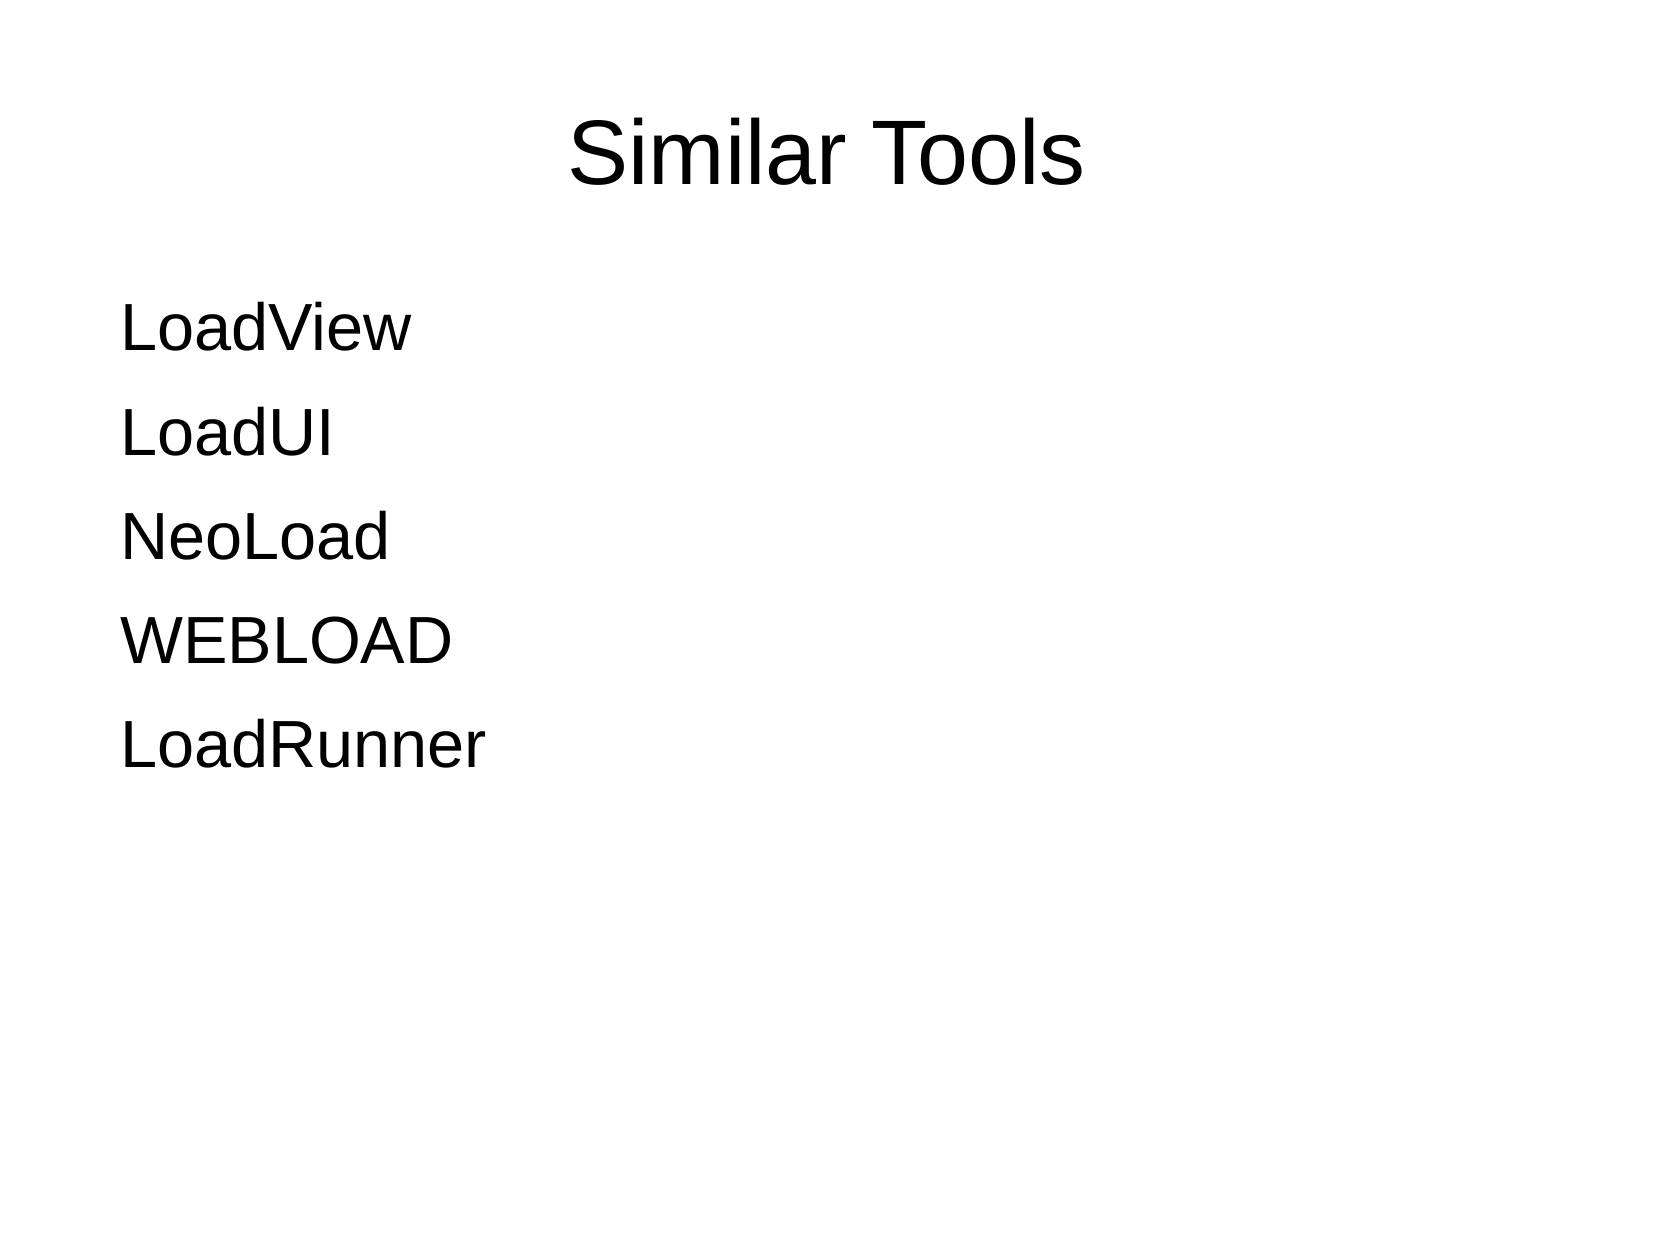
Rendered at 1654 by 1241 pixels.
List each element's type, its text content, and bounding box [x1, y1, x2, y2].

title Similar Tools [82, 49, 1571, 257]
list LoadView LoadUI NeoLoad WEBLOAD LoadRunner [82, 290, 1571, 1109]
